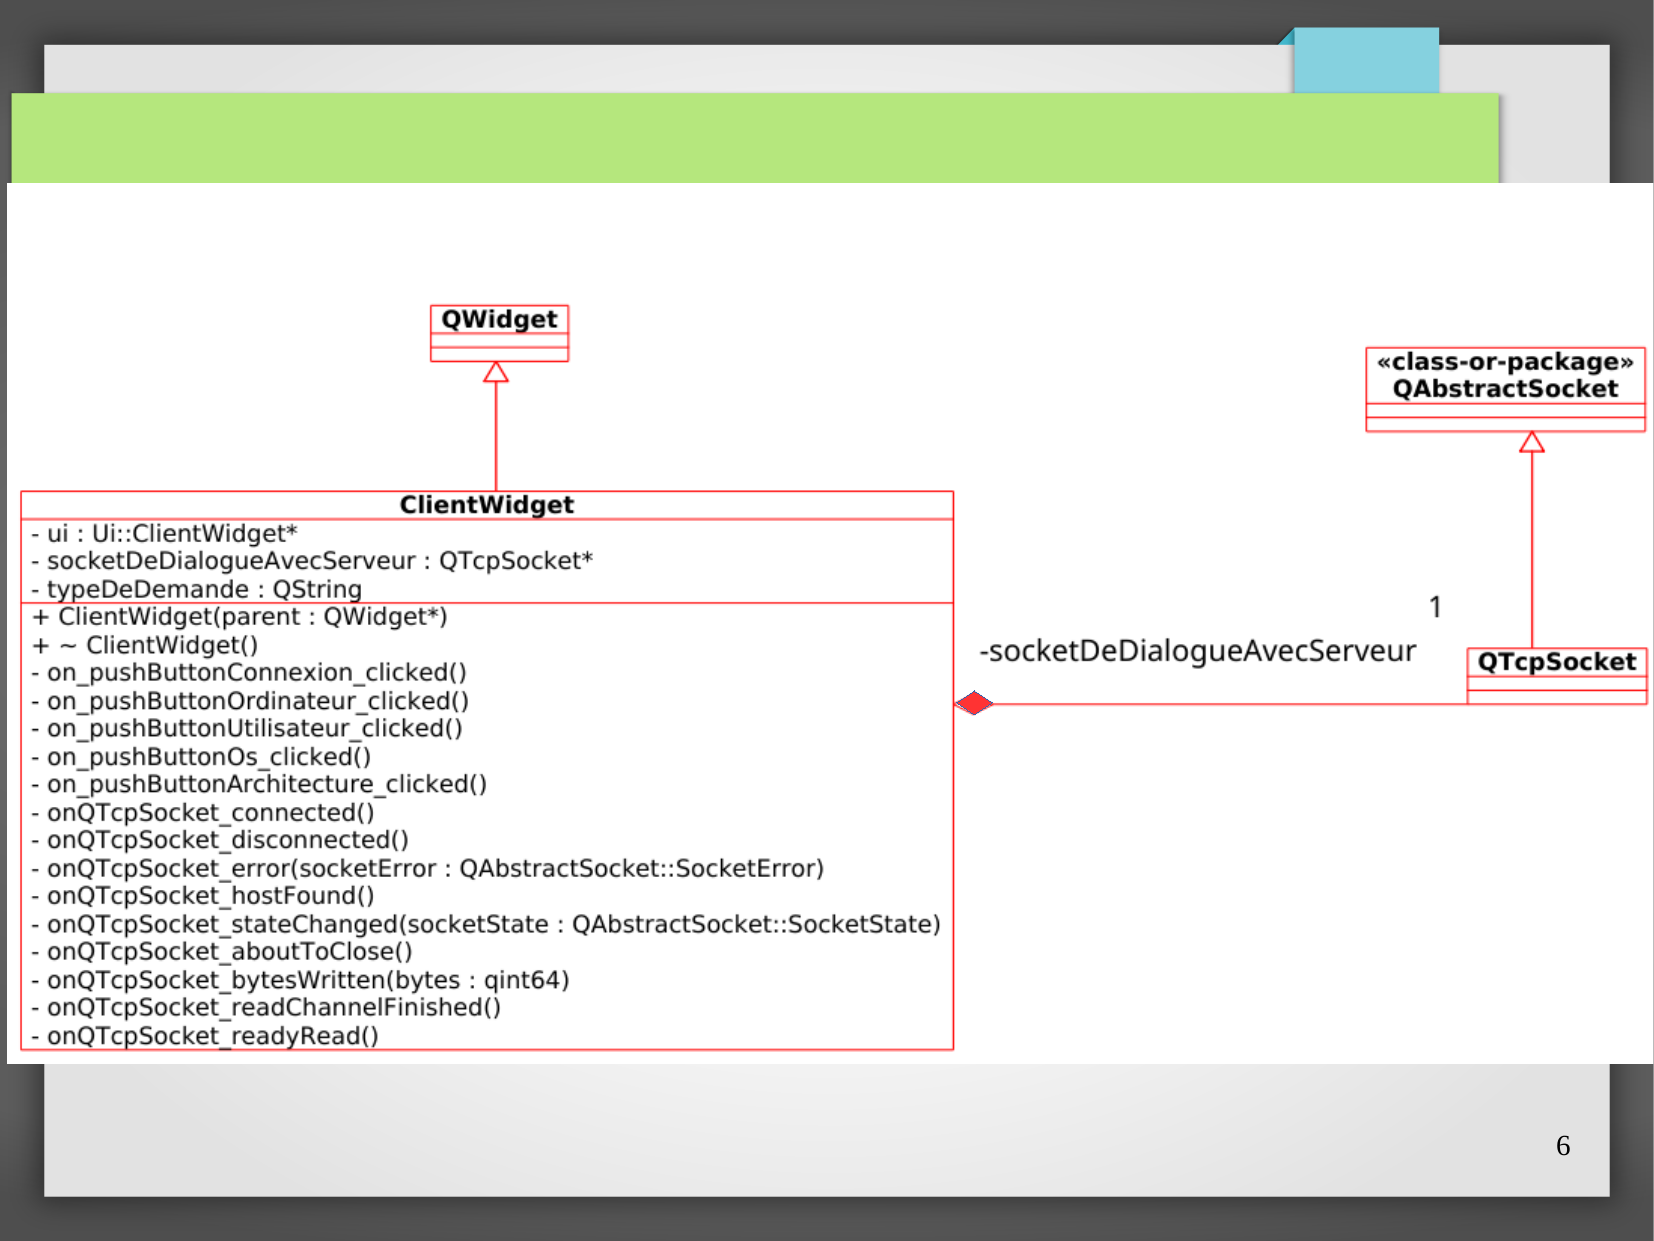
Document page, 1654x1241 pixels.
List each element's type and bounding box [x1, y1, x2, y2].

text_box [956, 690, 993, 715]
picture [0, 0, 1654, 1241]
